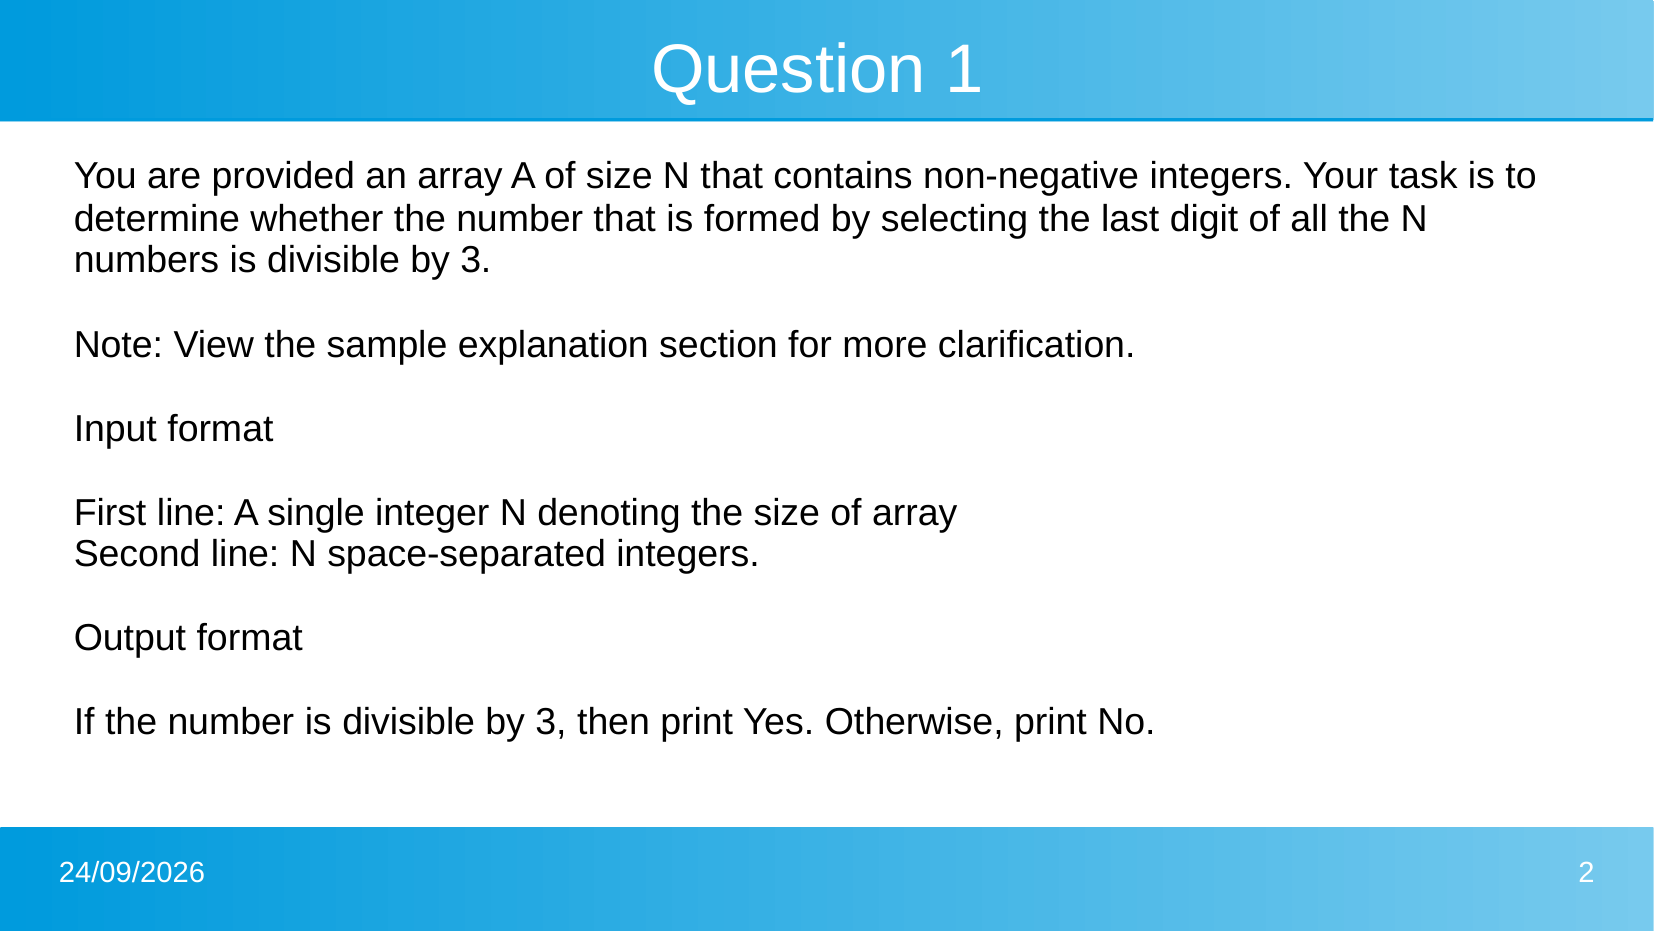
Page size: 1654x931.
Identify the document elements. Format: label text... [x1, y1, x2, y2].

text_box You are provided an array A of size N that contains non-negative integers. Your task is to determine whether the number that is formed by selecting the last digit of all the N numbers is divisible by 3. Note: View the sample explanation section for more clarification. Input format First line: A single integer N denoting the size of array Second line: N space-separated integers. Output format If the number is divisible by 3, then print Yes. Otherwise, print No. [59, 147, 1595, 751]
title Question 1 [59, 29, 1595, 108]
